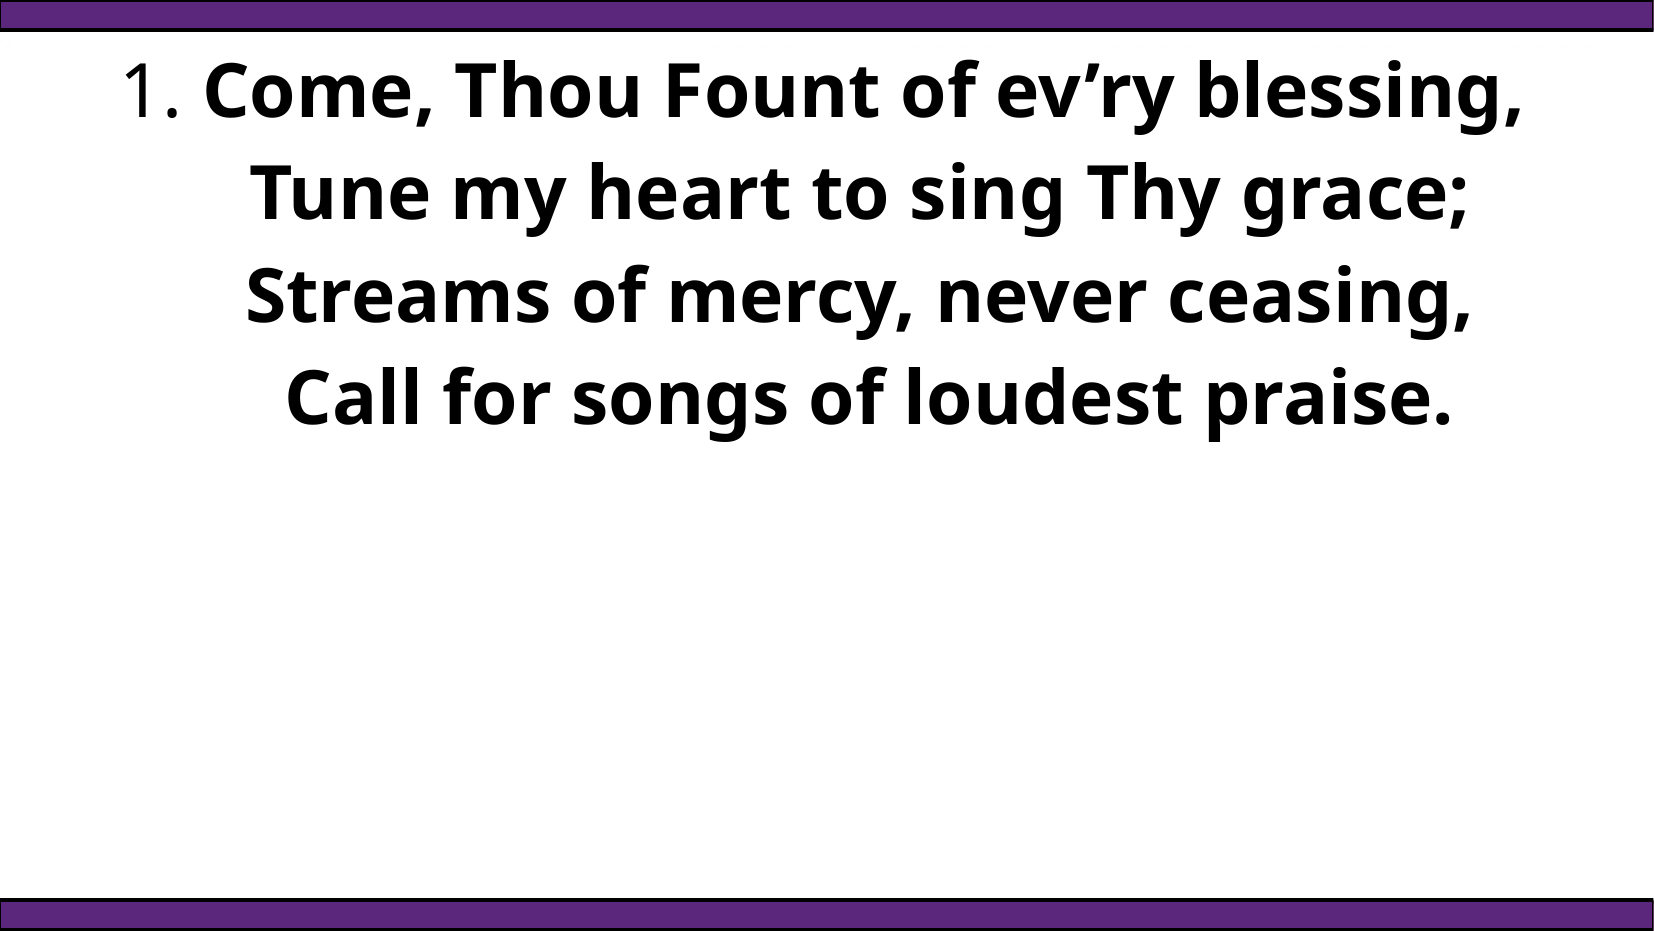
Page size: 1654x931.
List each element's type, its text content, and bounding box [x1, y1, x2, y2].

text_box [0, 0, 1654, 31]
picture [0, 31, 1654, 900]
text_box 1. Come, Thou Fount of ev’ry blessing, Tune my heart to sing Thy grace; Streams of mercy, never ceasing, Call for songs of loudest praise. [60, 30, 1606, 445]
text_box [0, 900, 1654, 931]
